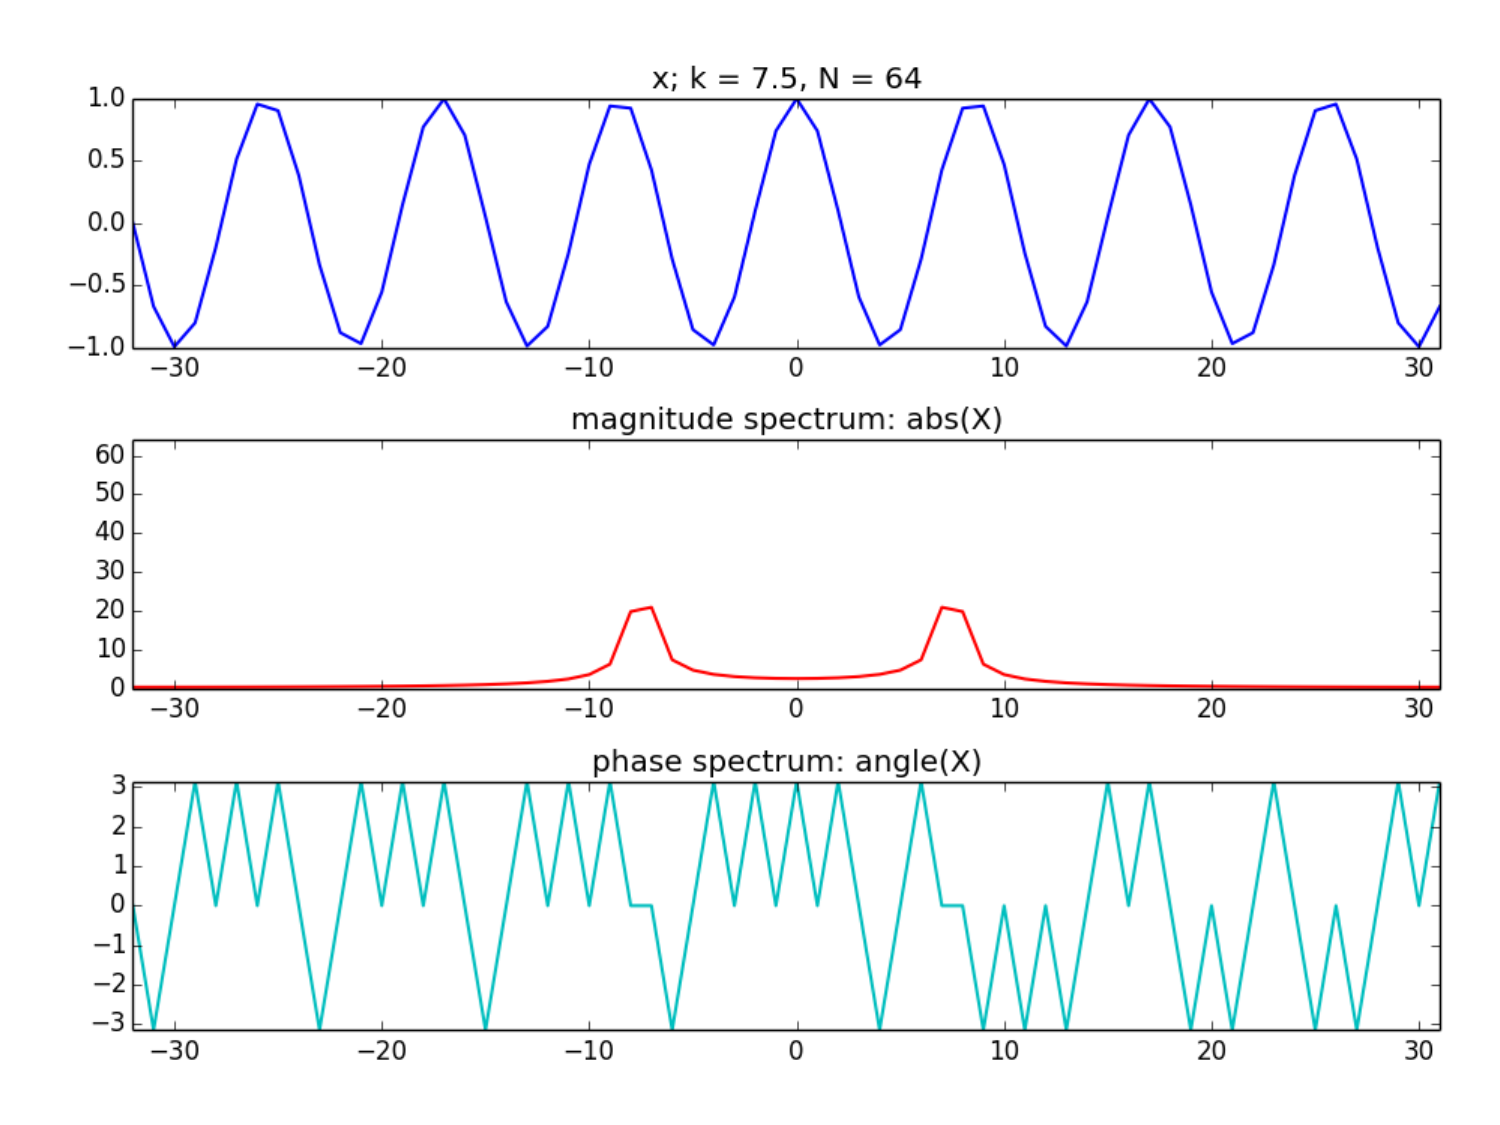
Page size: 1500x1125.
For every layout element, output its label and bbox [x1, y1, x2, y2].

picture [41, 39, 1467, 1090]
